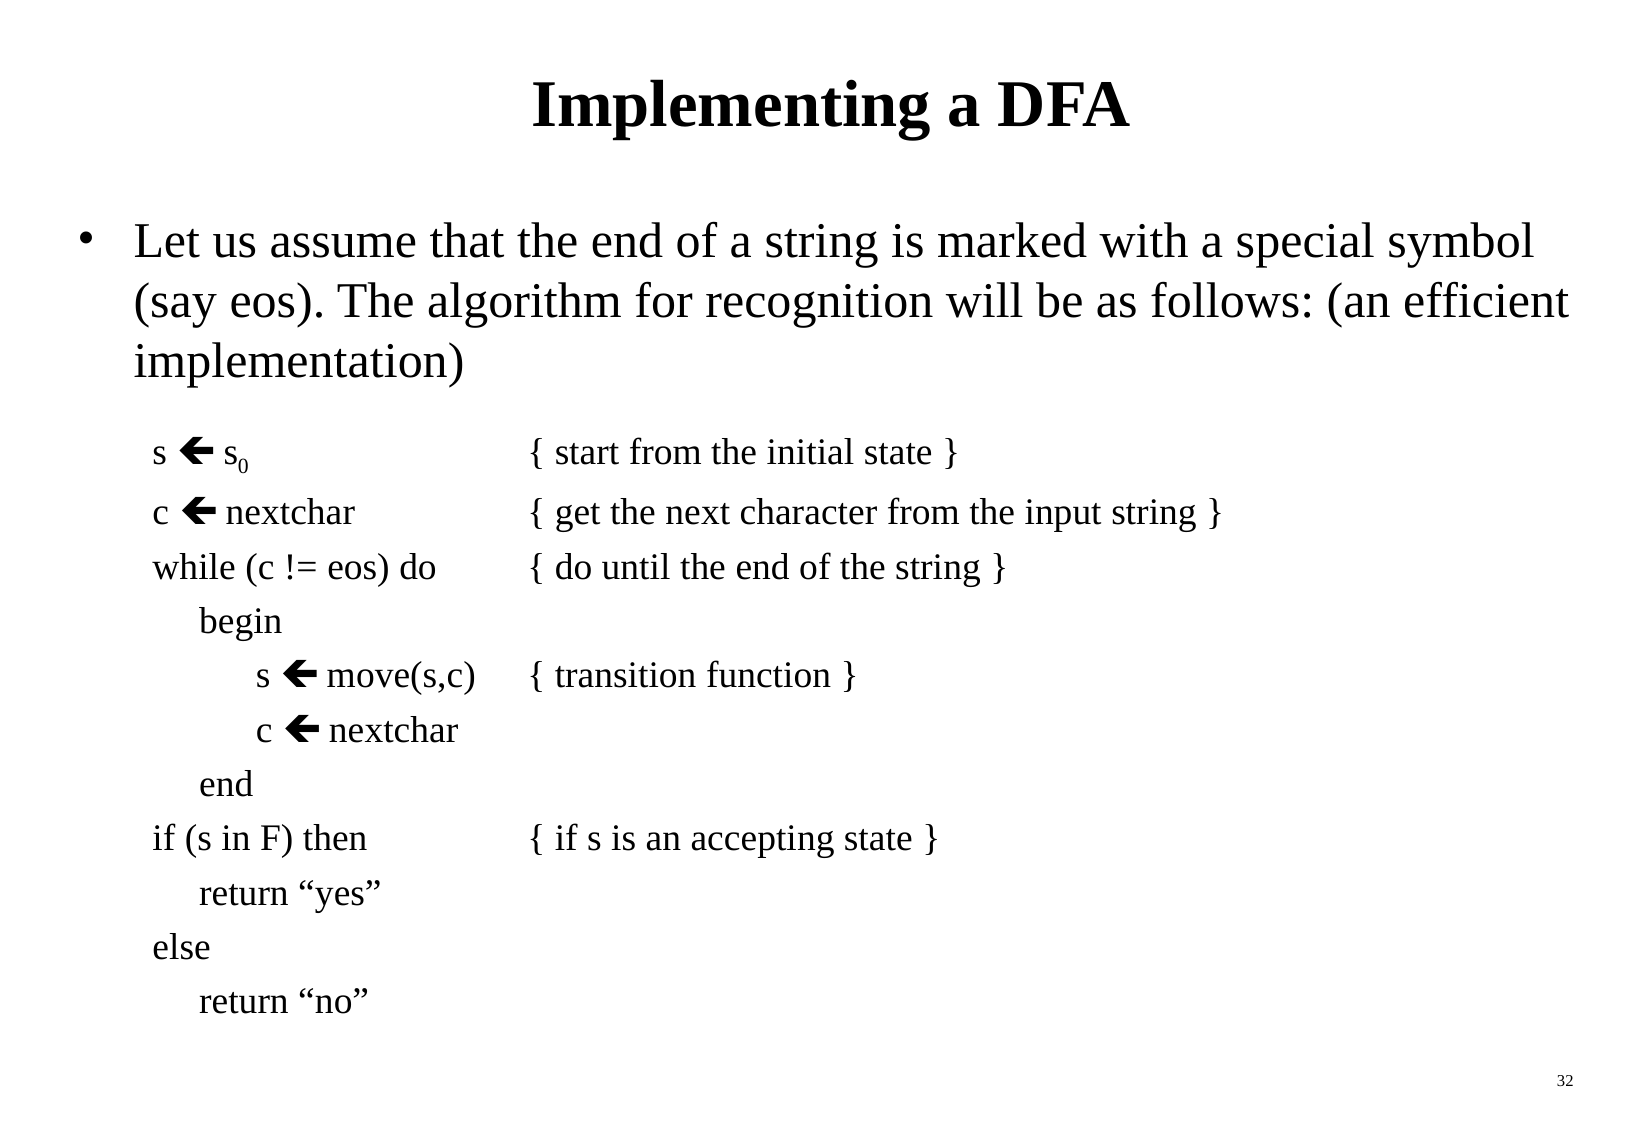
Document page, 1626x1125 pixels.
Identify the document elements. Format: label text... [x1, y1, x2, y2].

list Let us assume that the end of a string is marked with a special symbol (say eos). The algorithm for recognition will be as follows: (an efficient implementation) s  s0 { start from the initial state } c  nextchar { get the next character from the input string } while (c != eos) do { do until the end of the string } begin s  move(s,c) { transition function } c  nextchar end if (s in F) then { if s is an accepting state } return “yes” else return “no” [62, 199, 1600, 1038]
title Implementing a DFA [62, 24, 1600, 175]
text_box <number> [1250, 1062, 1589, 1101]
